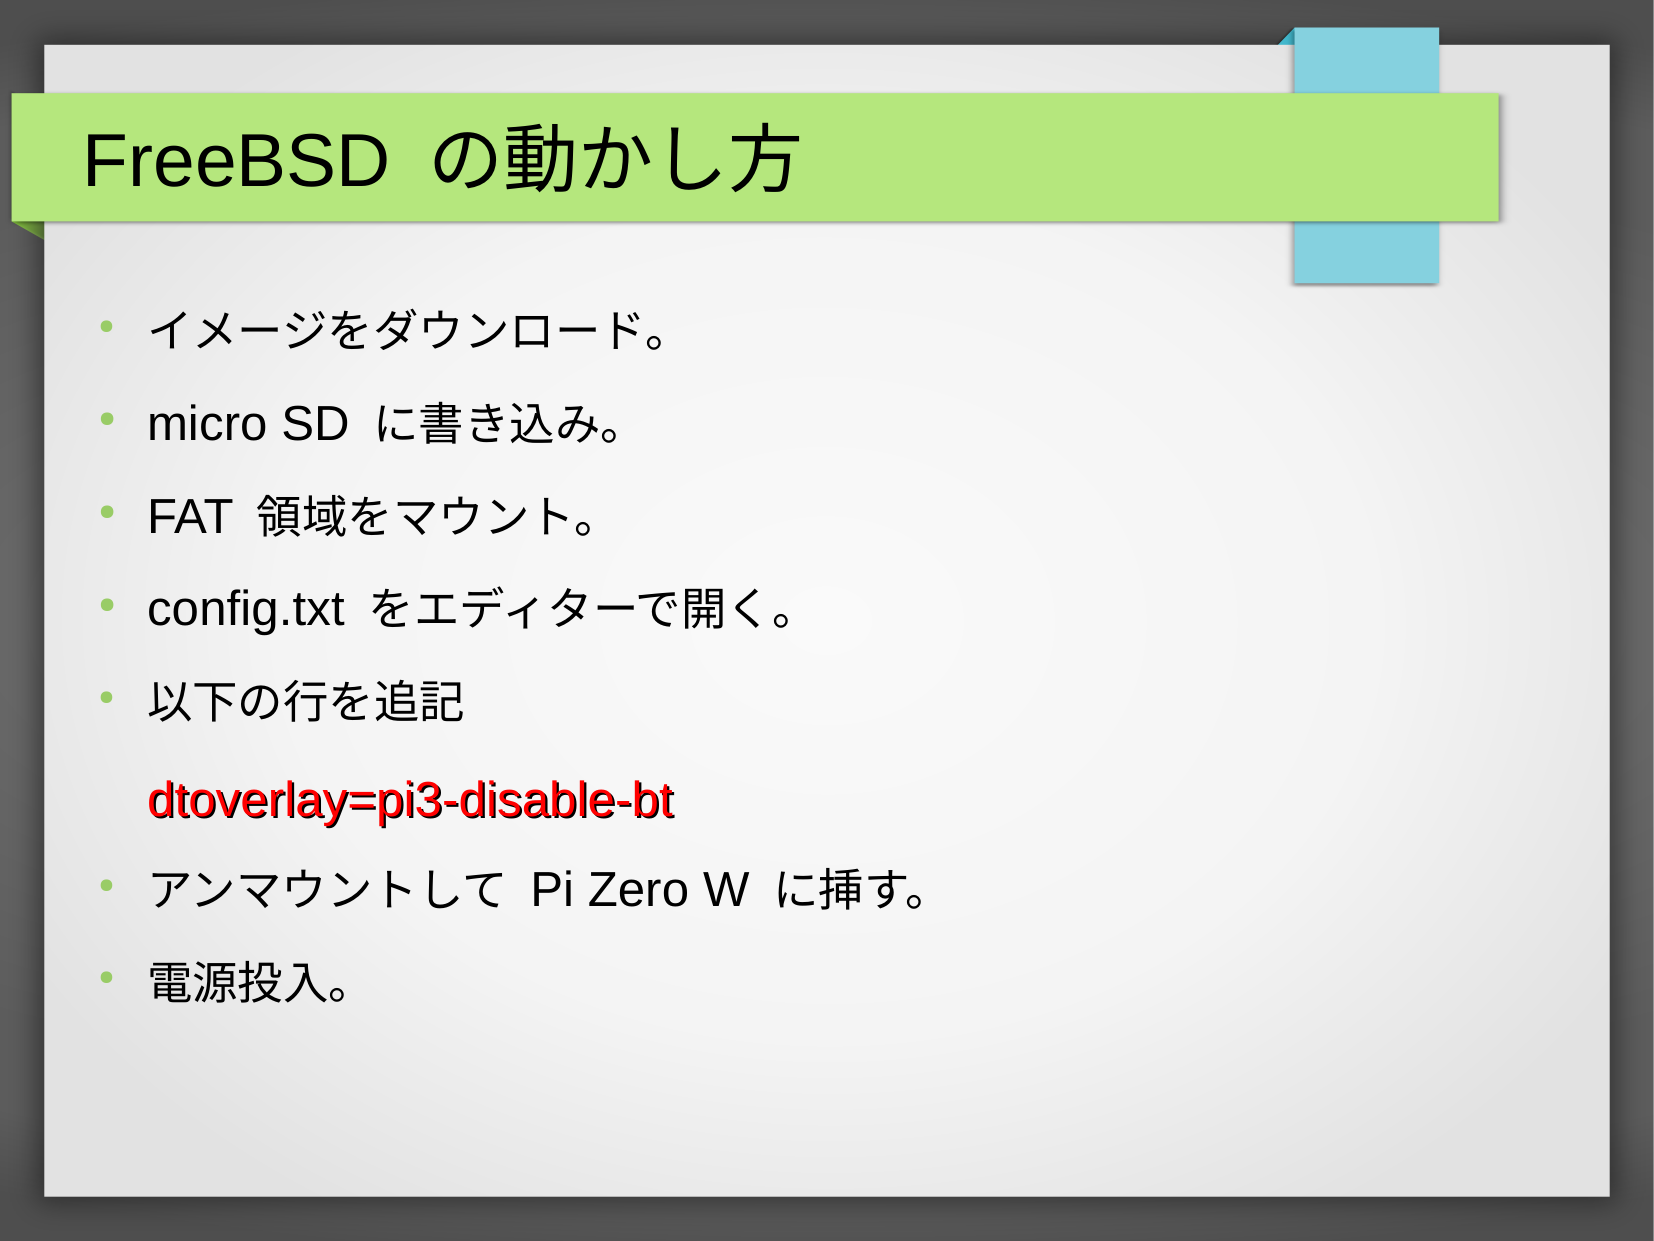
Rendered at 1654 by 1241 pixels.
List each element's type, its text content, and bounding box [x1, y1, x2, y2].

title FreeBSD の動かし方 [82, 94, 1264, 213]
list イメージをダウンロード。 micro SD に書き込み。 FAT 領域をマウント。 config.txt をエディターで開く。 以下の行を追記 dtoverlay=pi3-disable-bt アンマウントして Pi Zero W に挿す。 電源投入。 [82, 295, 1571, 1015]
picture [0, 0, 1654, 1241]
